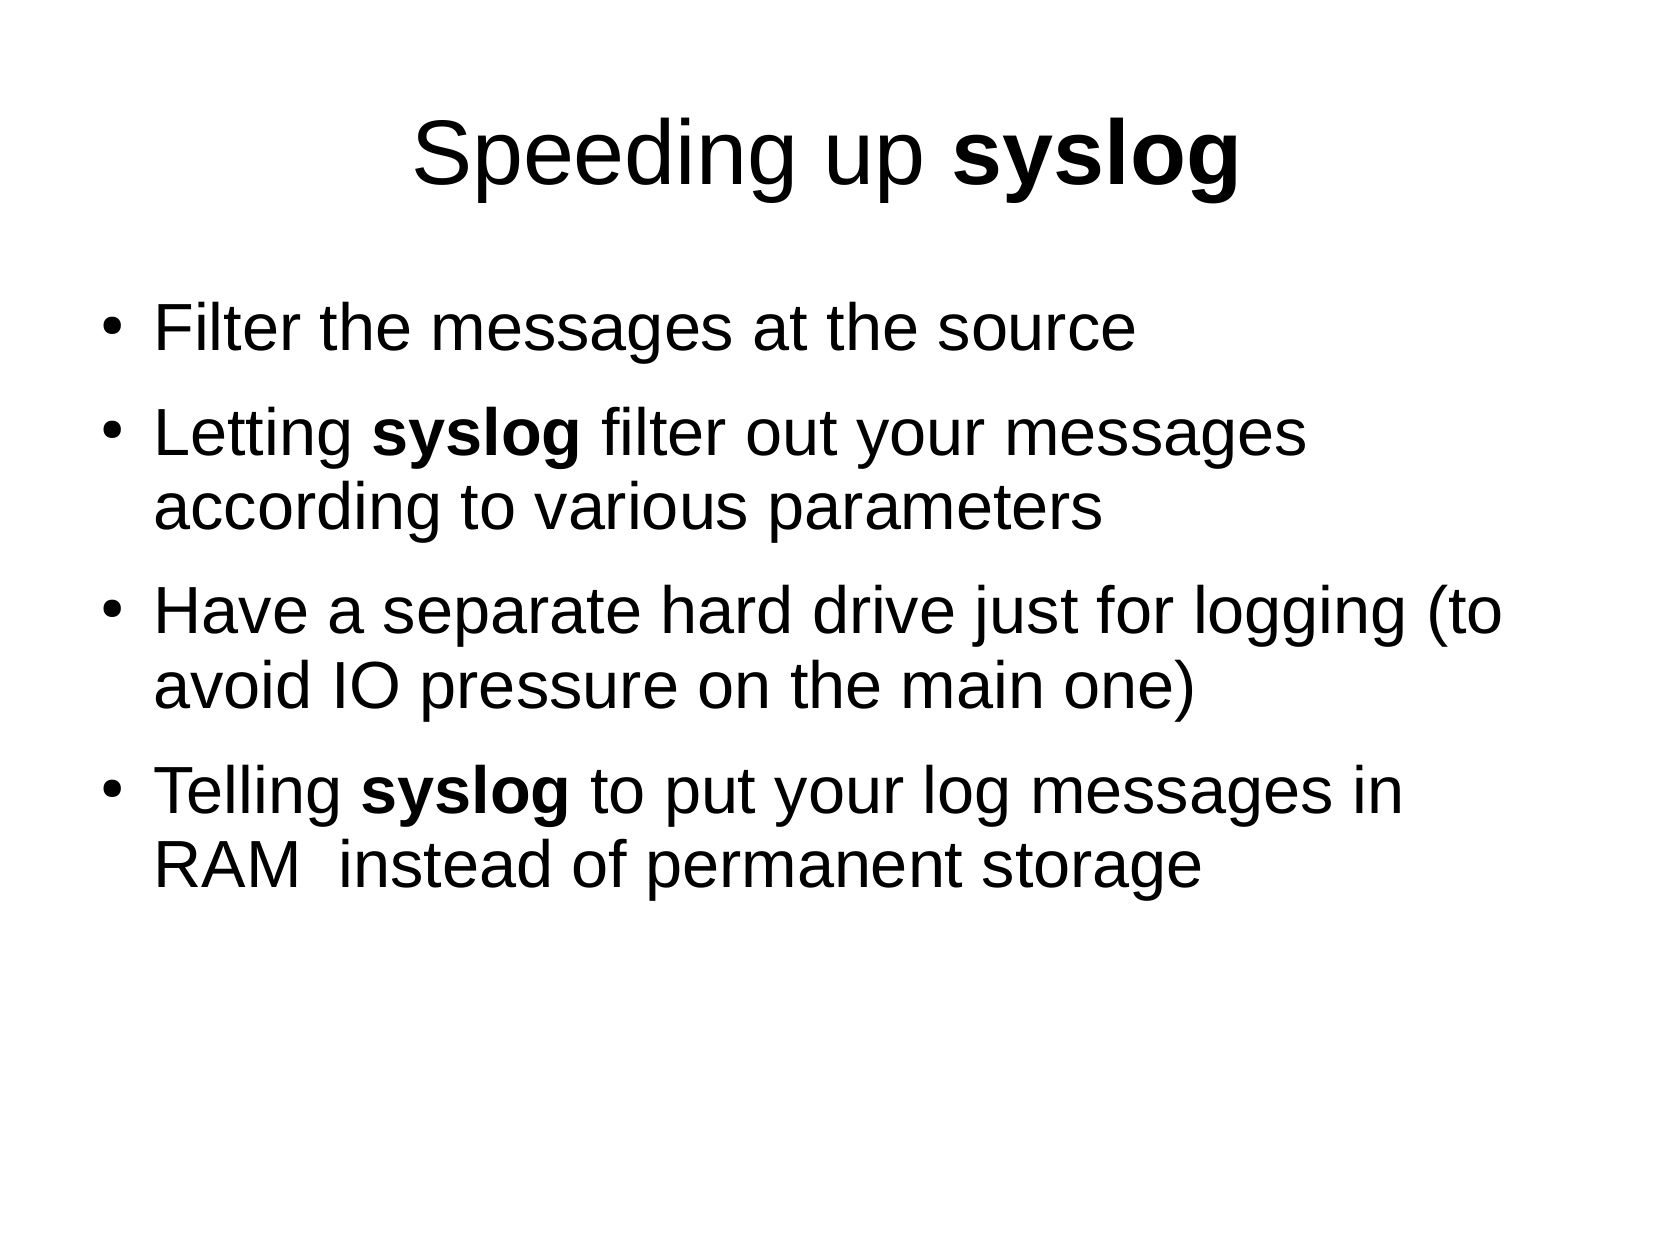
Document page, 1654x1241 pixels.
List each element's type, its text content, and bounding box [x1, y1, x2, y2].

list Filter the messages at the source Letting syslog filter out your messages according to various parameters Have a separate hard drive just for logging (to avoid IO pressure on the main one) Telling syslog to put your log messages in RAM instead of permanent storage [82, 290, 1571, 1109]
title Speeding up syslog [82, 49, 1571, 257]
